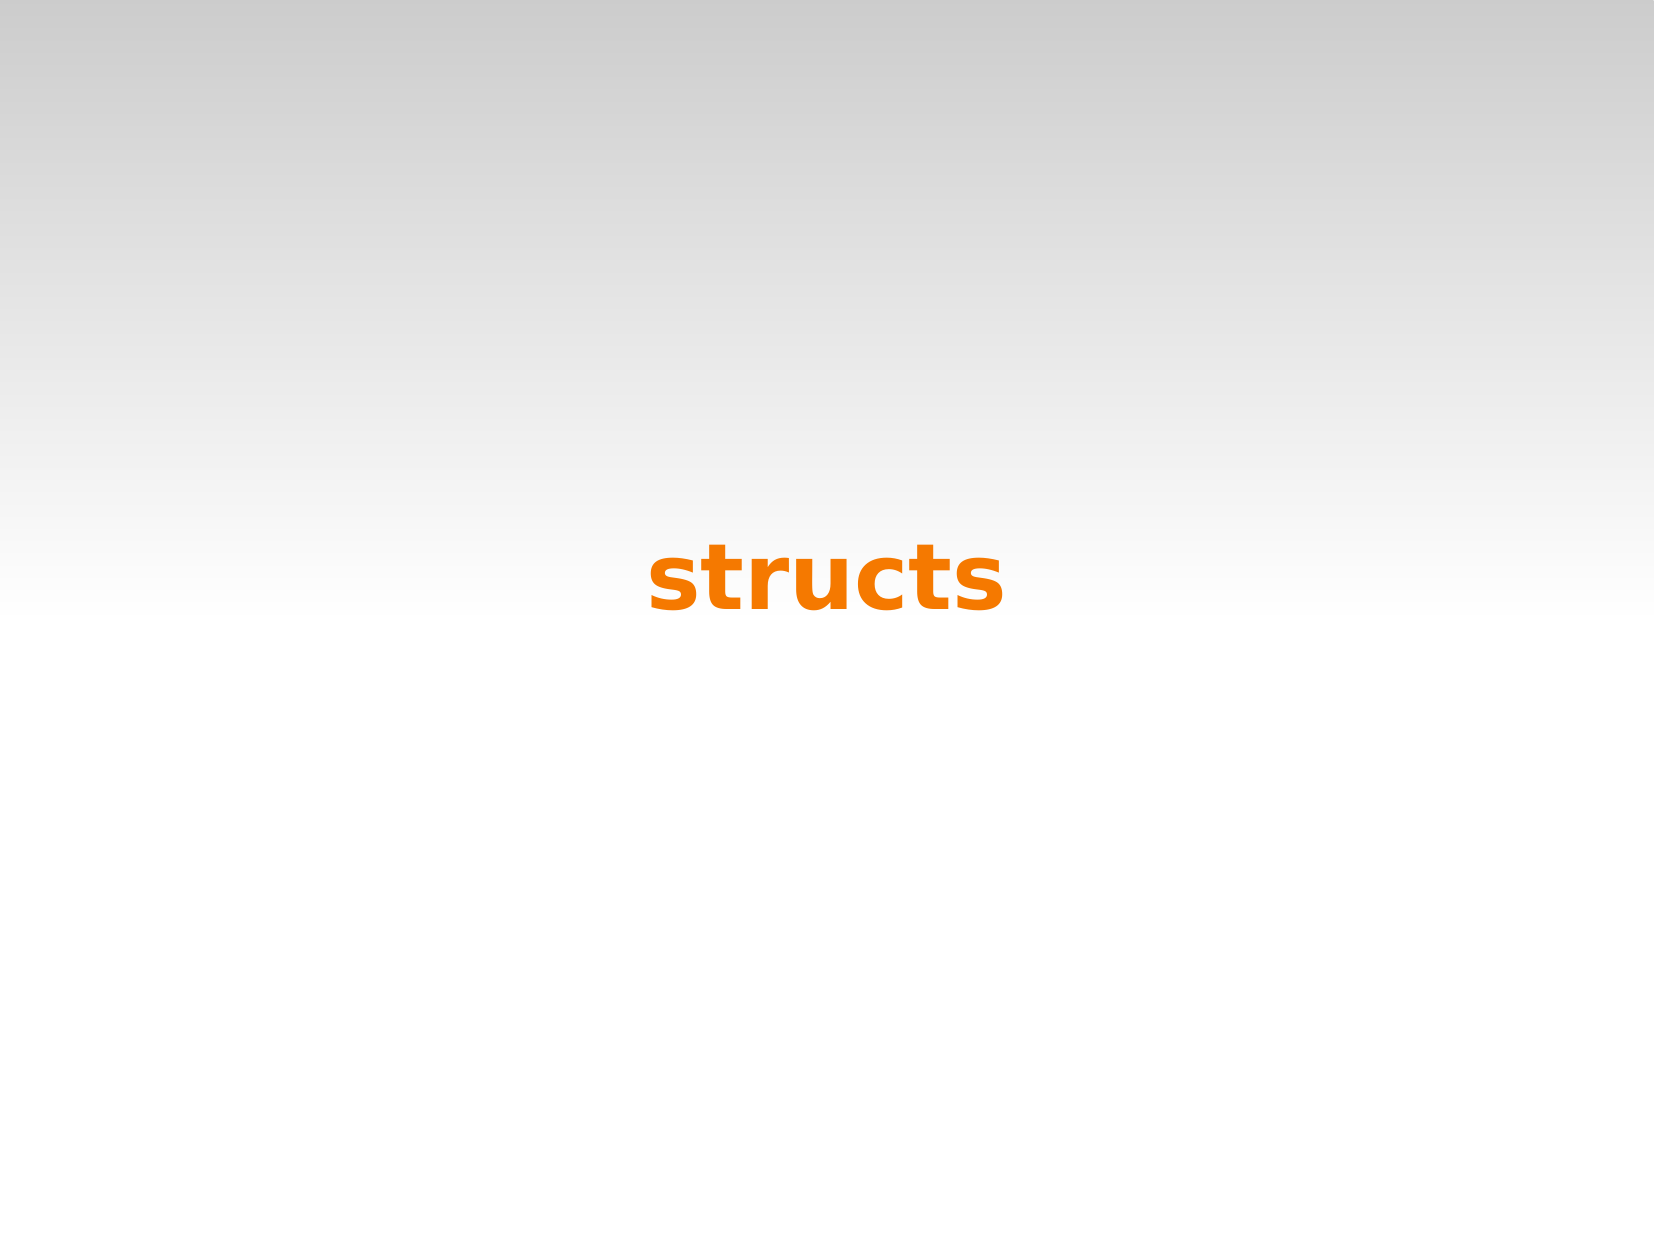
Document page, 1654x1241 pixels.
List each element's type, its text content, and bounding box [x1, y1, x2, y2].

title structs [82, 474, 1571, 682]
